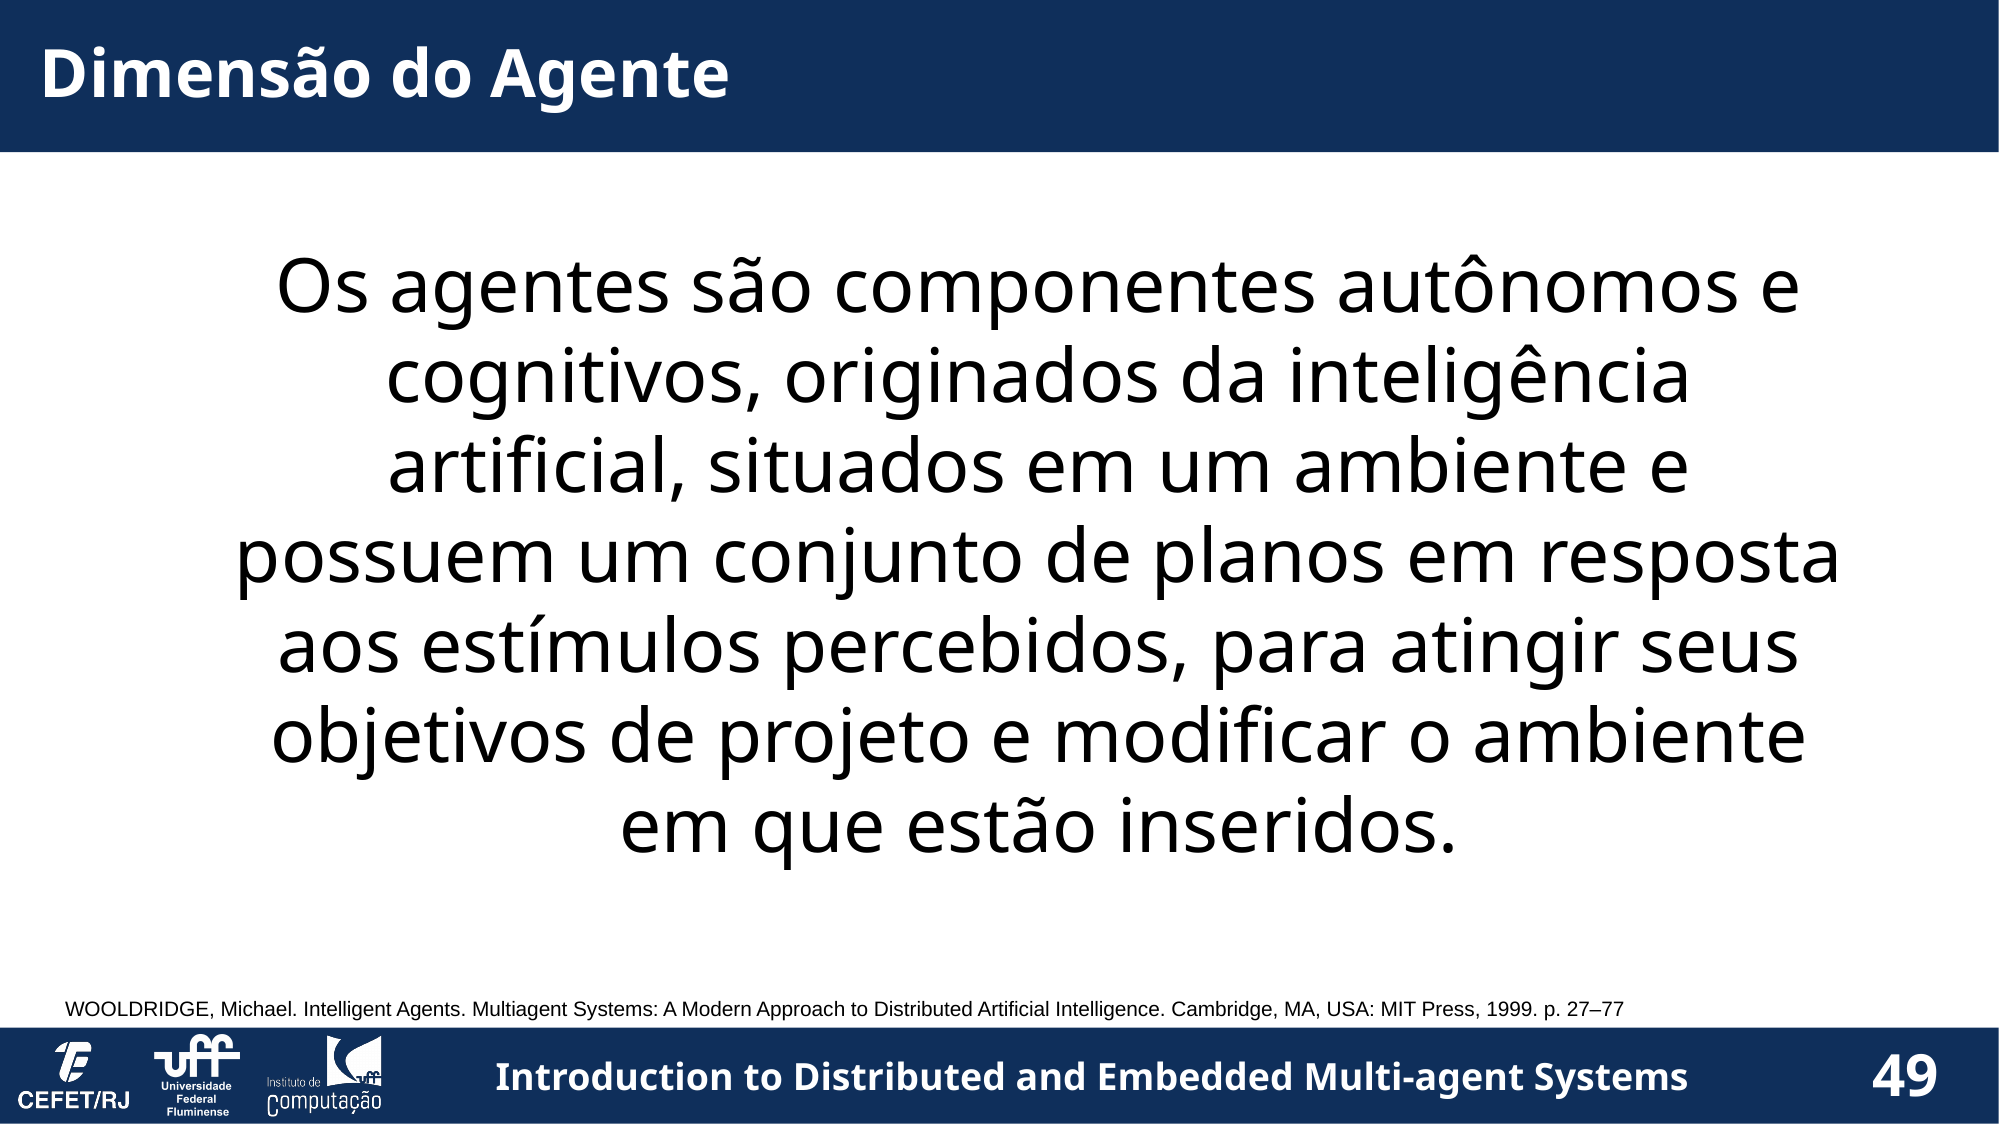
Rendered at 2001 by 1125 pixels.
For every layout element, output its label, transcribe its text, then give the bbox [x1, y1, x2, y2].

text_box Dimensão do Agente [25, 23, 1999, 119]
picture [18, 1021, 129, 1125]
picture [265, 1033, 383, 1117]
text_box WOOLDRIDGE, Michael. Intelligent Agents. Multiagent Systems: A Modern Approach to Distributed Artificial Intelligence. Cambridge, MA, USA: MIT Press, 1999. p. 27–77 [50, 988, 1969, 1028]
picture [153, 1033, 241, 1121]
text_box Os agentes são componentes autônomos e cognitivos, originados da inteligência artificial, situados em um ambiente e possuem um conjunto de planos em resposta aos estímulos percebidos, para atingir seus objetivos de projeto e modificar o ambiente em que estão inseridos. [212, 230, 1867, 876]
